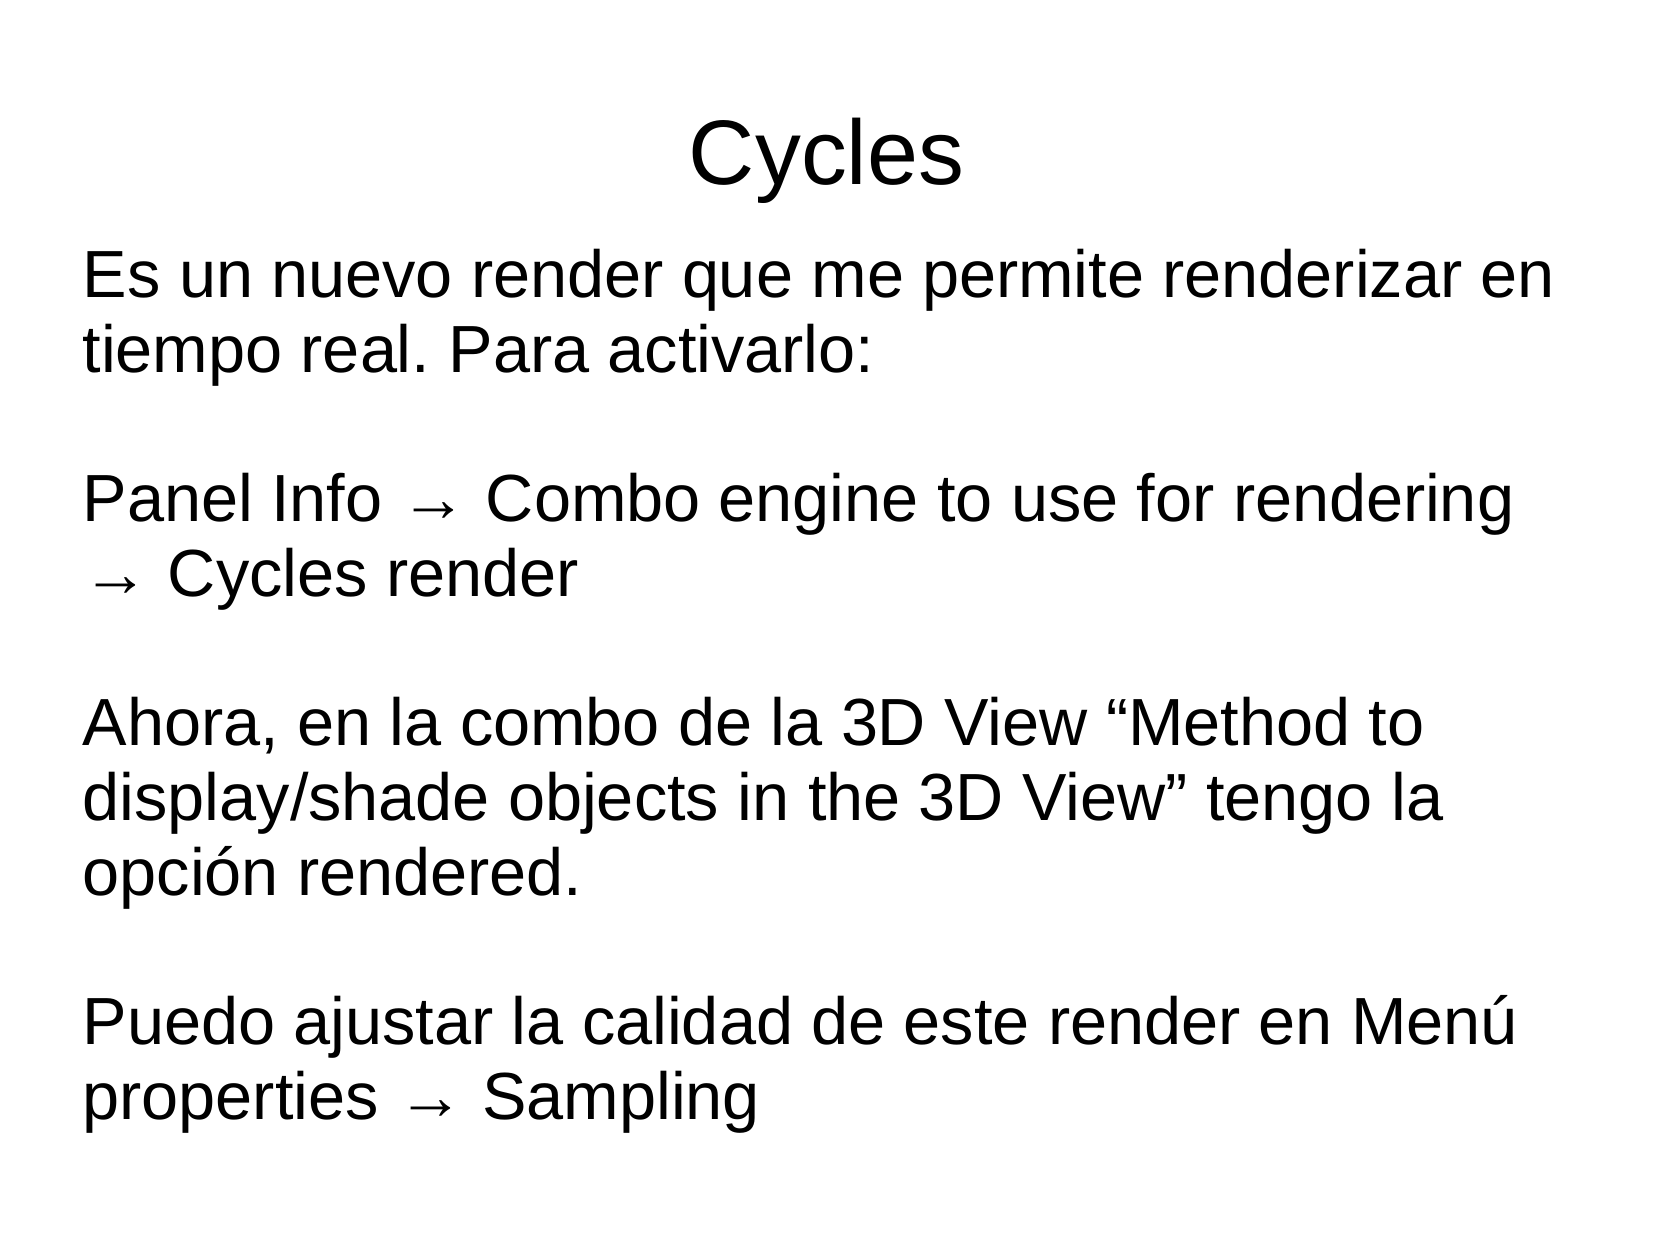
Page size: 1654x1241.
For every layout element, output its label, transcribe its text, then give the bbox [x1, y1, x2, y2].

title Cycles [82, 49, 1571, 236]
subtitle Es un nuevo render que me permite renderizar en tiempo real. Para activarlo: Panel Info → Combo engine to use for rendering → Cycles render Ahora, en la combo de la 3D View “Method to display/shade objects in the 3D View” tengo la opción rendered. Puedo ajustar la calidad de este render en Menú properties → Sampling [82, 236, 1571, 1134]
